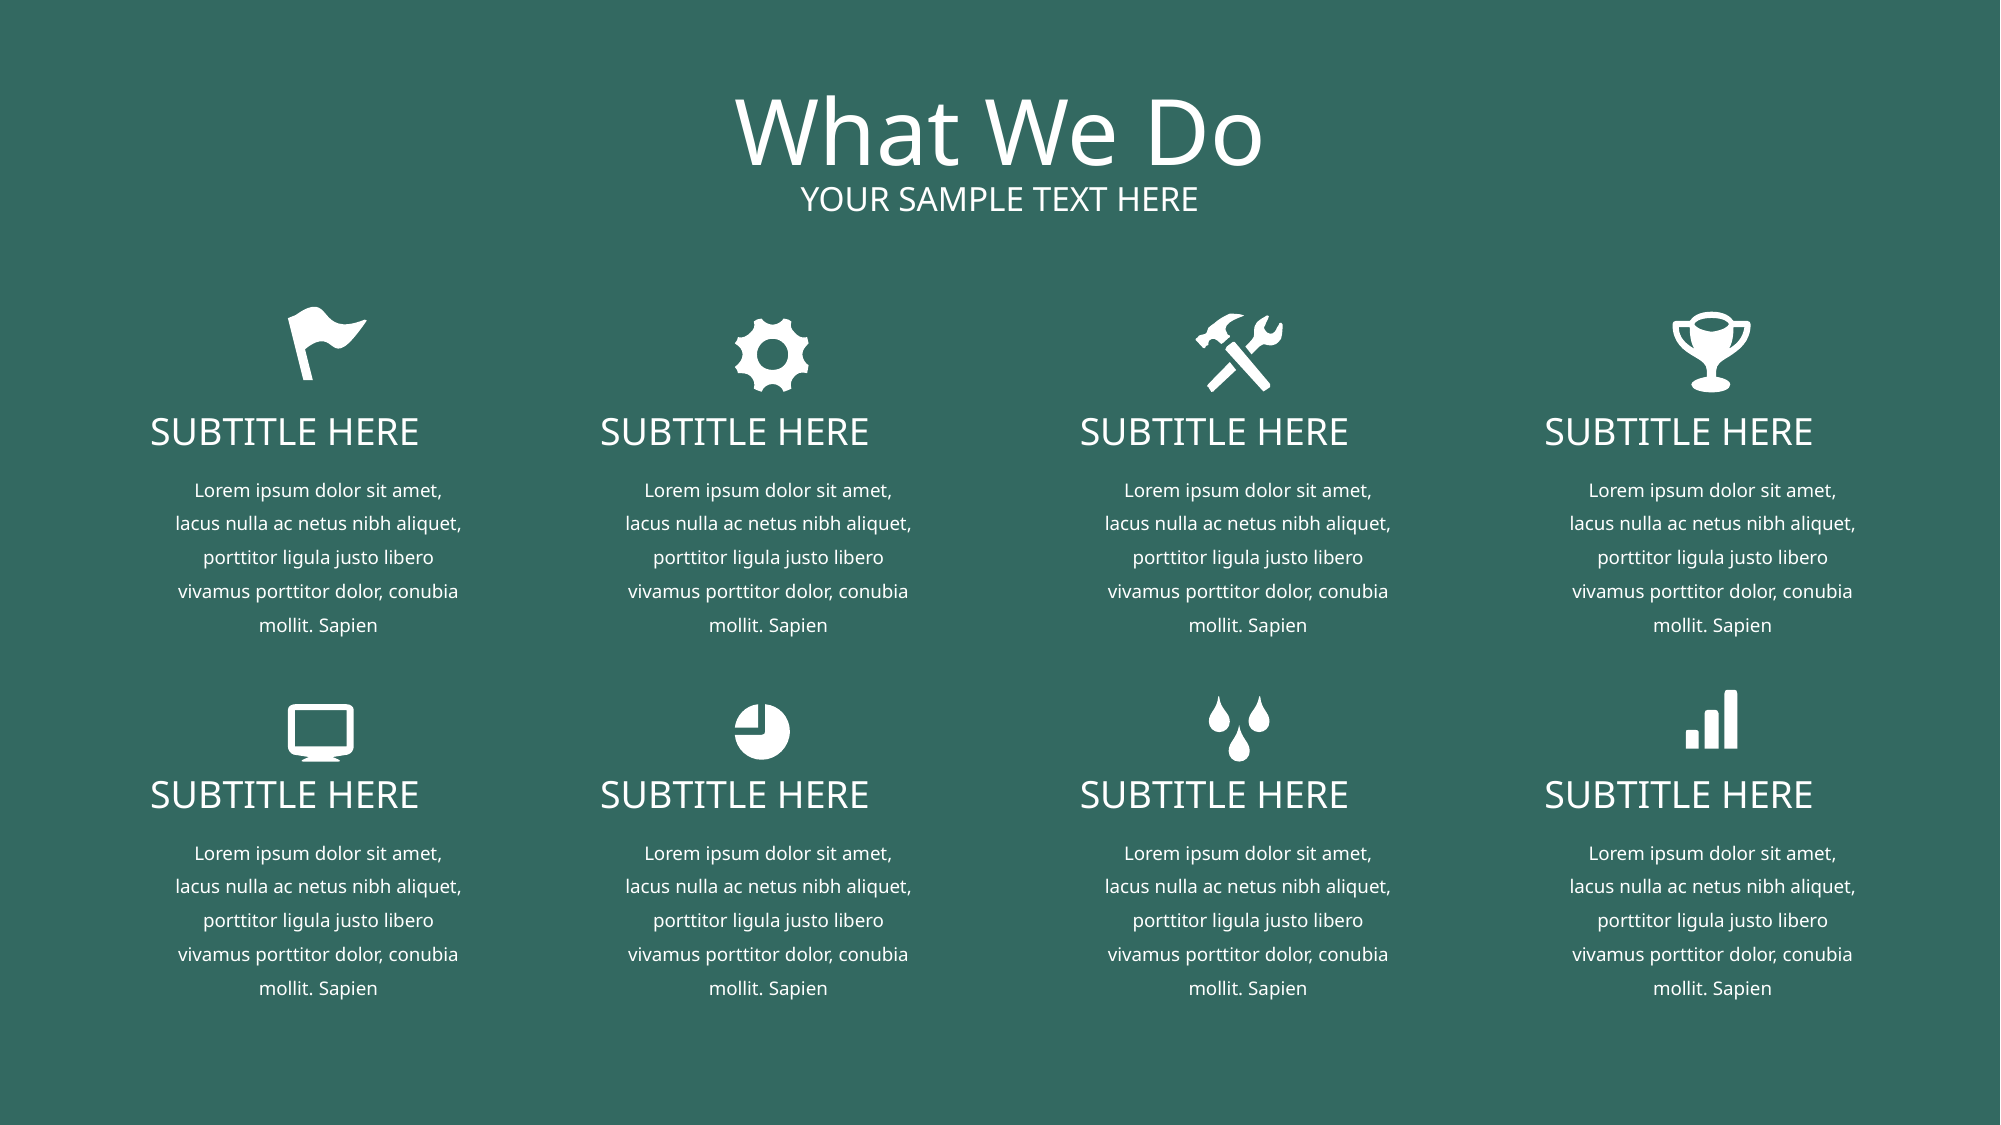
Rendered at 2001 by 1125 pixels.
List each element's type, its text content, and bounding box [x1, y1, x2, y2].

text_box [734, 318, 809, 392]
text_box Lorem ipsum dolor sit amet, lacus nulla ac netus nibh aliquet, porttitor ligula justo libero vivamus porttitor dolor, conubia mollit. Sapien [157, 461, 480, 644]
text_box [287, 704, 354, 762]
text_box [1248, 696, 1270, 733]
text_box [1724, 689, 1738, 749]
text_box SUBTITLE HERE [1064, 400, 1431, 461]
text_box [287, 306, 367, 381]
text_box Lorem ipsum dolor sit amet, lacus nulla ac netus nibh aliquet, porttitor ligula justo libero vivamus porttitor dolor, conubia mollit. Sapien [607, 461, 930, 644]
text_box Lorem ipsum dolor sit amet, lacus nulla ac netus nibh aliquet, porttitor ligula justo libero vivamus porttitor dolor, conubia mollit. Sapien [1551, 461, 1874, 644]
text_box Lorem ipsum dolor sit amet, lacus nulla ac netus nibh aliquet, porttitor ligula justo libero vivamus porttitor dolor, conubia mollit. Sapien [157, 824, 480, 1007]
text_box [1704, 709, 1719, 749]
text_box [1672, 311, 1751, 393]
text_box [1208, 696, 1230, 733]
text_box SUBTITLE HERE [585, 400, 952, 461]
text_box SUBTITLE HERE [585, 763, 952, 824]
text_box [1195, 313, 1245, 349]
text_box YOUR SAMPLE TEXT HERE [743, 170, 1257, 226]
text_box Lorem ipsum dolor sit amet, lacus nulla ac netus nibh aliquet, porttitor ligula justo libero vivamus porttitor dolor, conubia mollit. Sapien [607, 824, 930, 1007]
text_box [1228, 725, 1250, 762]
text_box [1206, 362, 1237, 392]
text_box Lorem ipsum dolor sit amet, lacus nulla ac netus nibh aliquet, porttitor ligula justo libero vivamus porttitor dolor, conubia mollit. Sapien [1086, 461, 1409, 644]
text_box SUBTITLE HERE [135, 400, 502, 461]
text_box SUBTITLE HERE [1529, 763, 1896, 824]
text_box Lorem ipsum dolor sit amet, lacus nulla ac netus nibh aliquet, porttitor ligula justo libero vivamus porttitor dolor, conubia mollit. Sapien [1551, 824, 1874, 1007]
text_box Lorem ipsum dolor sit amet, lacus nulla ac netus nibh aliquet, porttitor ligula justo libero vivamus porttitor dolor, conubia mollit. Sapien [1086, 824, 1409, 1007]
text_box [1225, 341, 1271, 392]
text_box SUBTITLE HERE [1064, 763, 1431, 824]
text_box What We Do [667, 66, 1333, 192]
text_box SUBTITLE HERE [1529, 400, 1896, 461]
text_box [1245, 315, 1283, 355]
text_box [734, 704, 759, 728]
text_box [1685, 729, 1699, 749]
text_box SUBTITLE HERE [135, 763, 502, 824]
text_box [734, 704, 790, 760]
